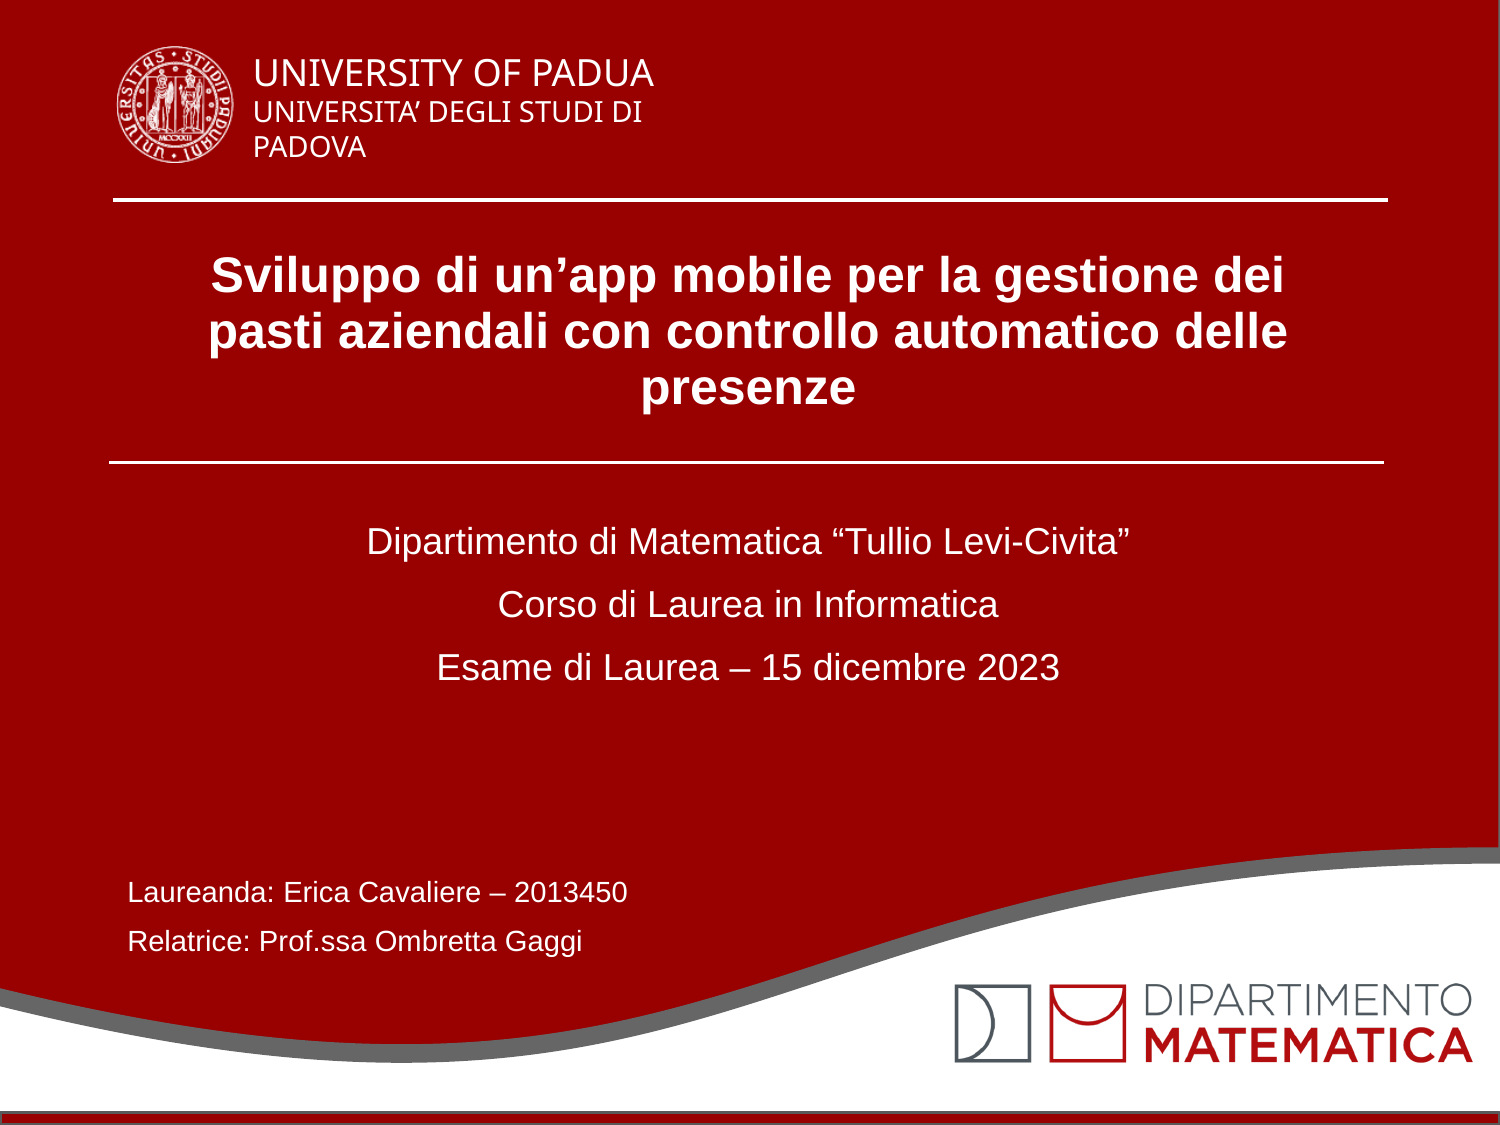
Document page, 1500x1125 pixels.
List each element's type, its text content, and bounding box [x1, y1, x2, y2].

text_box [0, 0, 1500, 1062]
text_box Laureanda: Erica Cavaliere – 2013450 Relatrice: Prof.ssa Ombretta Gaggi [112, 826, 916, 990]
text_box UNIVERSITY OF PADUA UNIVERSITA’ DEGLI STUDI DI PADOVA [237, 37, 675, 175]
picture [116, 46, 245, 163]
picture [954, 983, 1473, 1063]
text_box Dipartimento di Matematica “Tullio Levi-Civita” Corso di Laurea in Informatica Esame di Laurea – 15 dicembre 2023 [112, 462, 1385, 725]
text_box [0, 1112, 1500, 1125]
text_box Sviluppo di un’app mobile per la gestione dei pasti aziendali con controllo automatico delle presenze [112, 199, 1385, 462]
